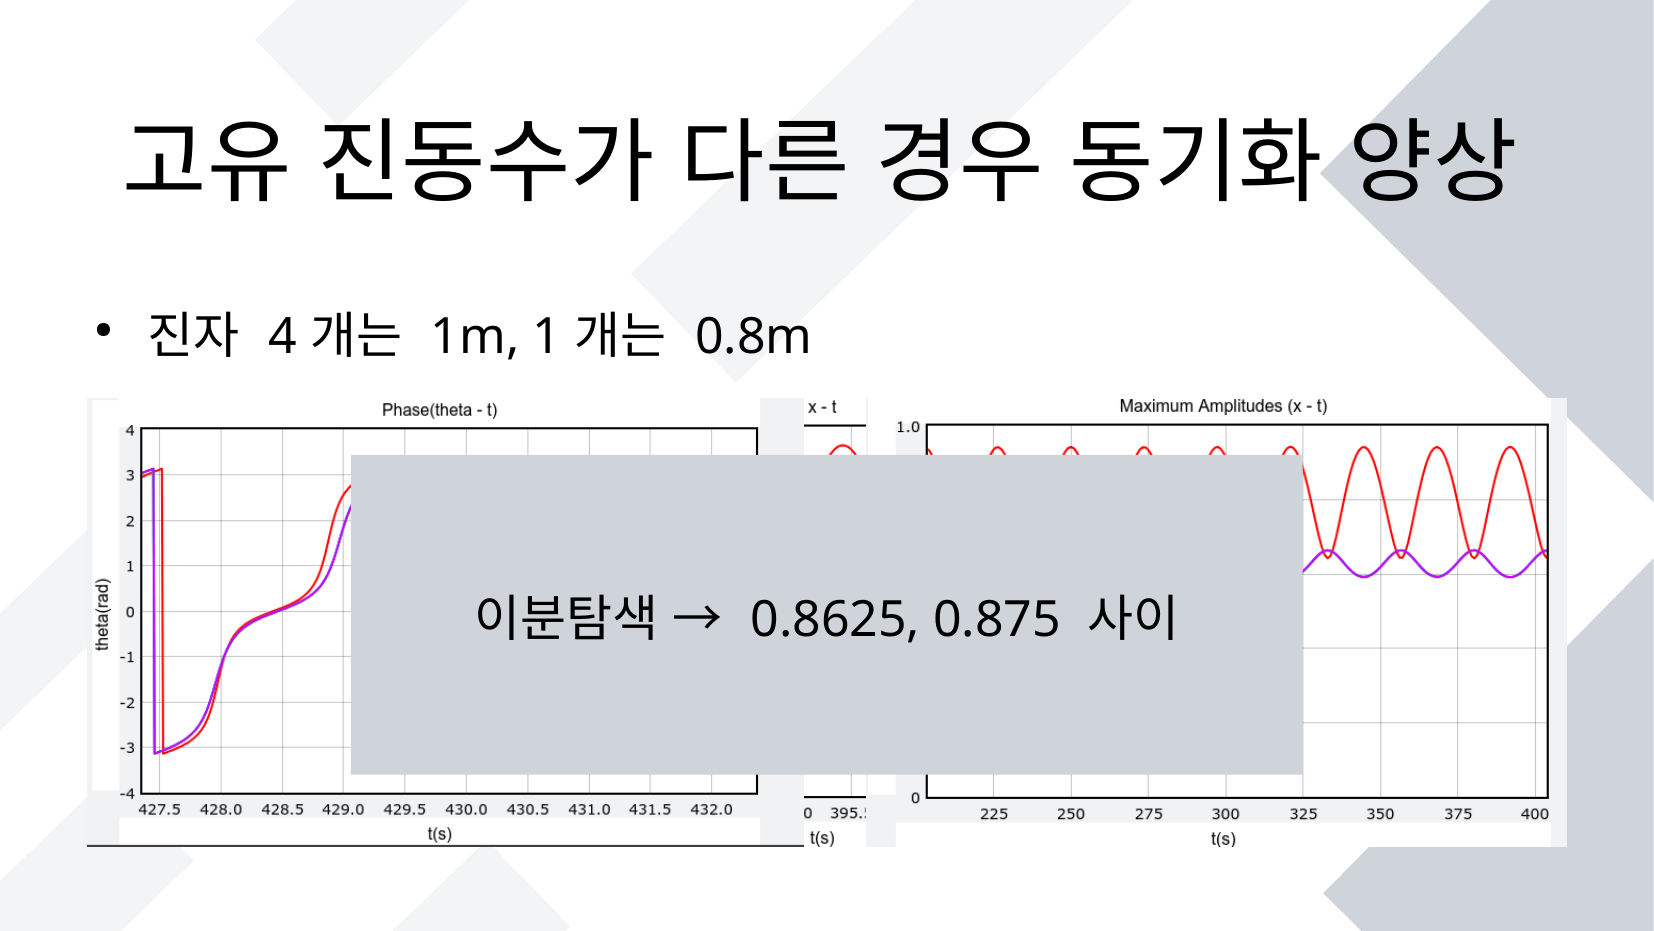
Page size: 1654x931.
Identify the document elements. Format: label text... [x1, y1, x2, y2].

title 고유 진동수가 다른 경우 동기화 양상 [76, 76, 1565, 233]
text_box 이분탐색 → 0.8625, 0.875 사이 [350, 454, 1303, 775]
list 진자 4개는 1m, 1개는 0.8m [76, 295, 1565, 835]
picture [87, 398, 1567, 847]
